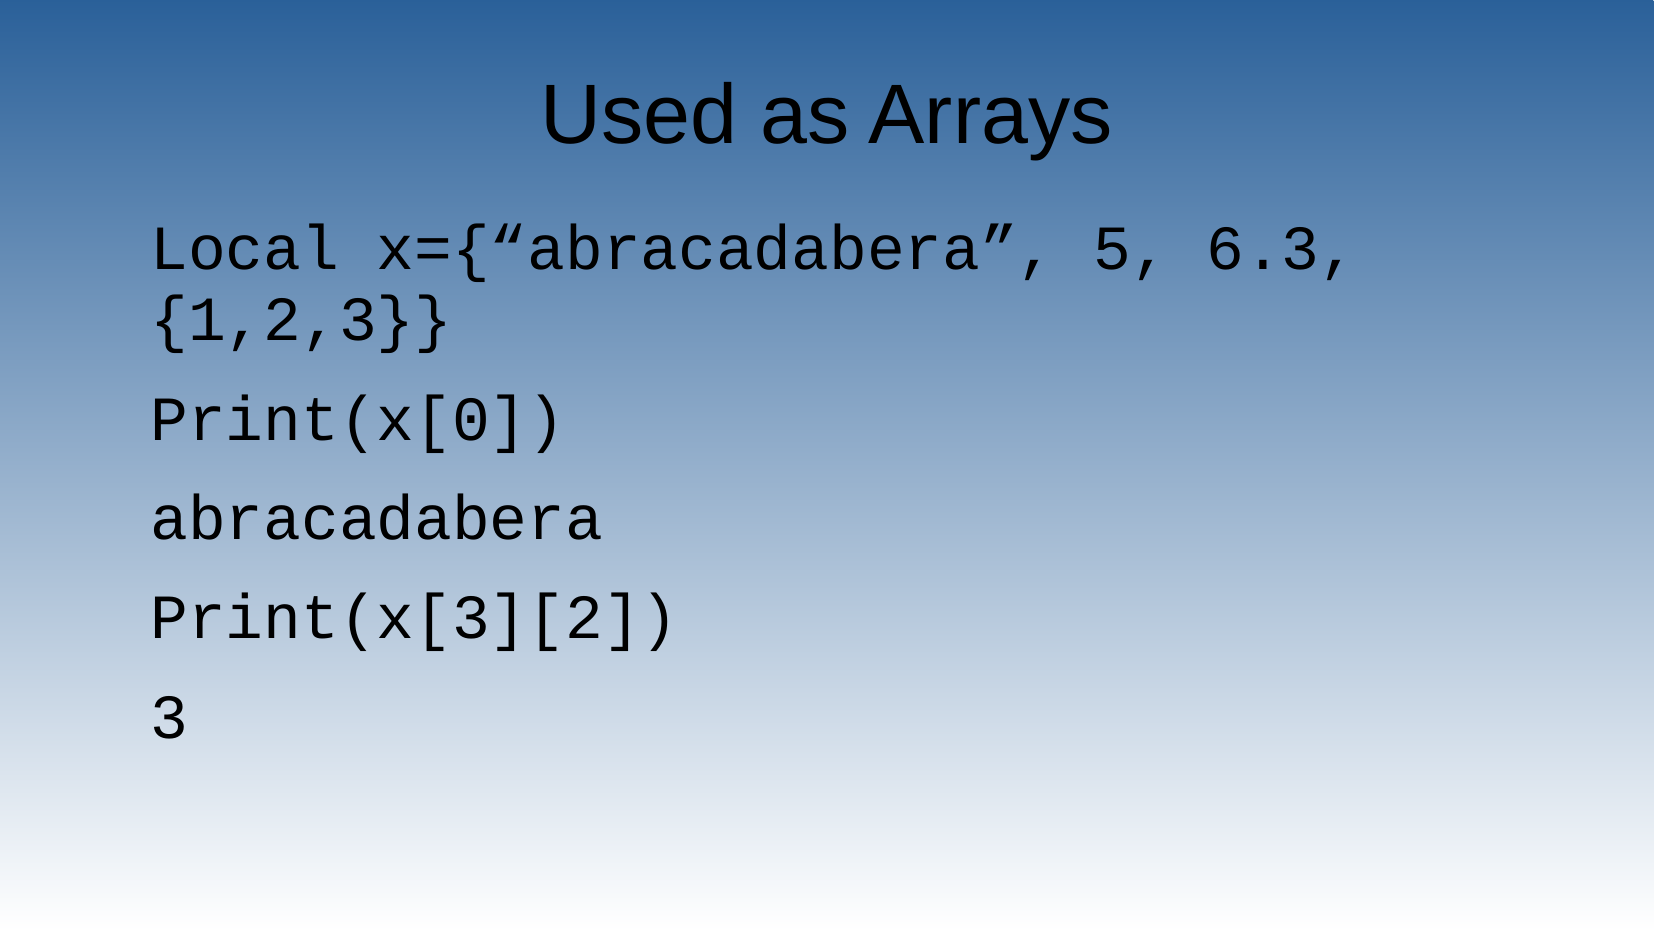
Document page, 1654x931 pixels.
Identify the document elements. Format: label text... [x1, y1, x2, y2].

list Local x={“abracadabera”, 5, 6.3, {1,2,3}} Print(x[0]) abracadabera Print(x[3][2]) 3 [82, 217, 1571, 757]
title Used as Arrays [82, 37, 1571, 193]
